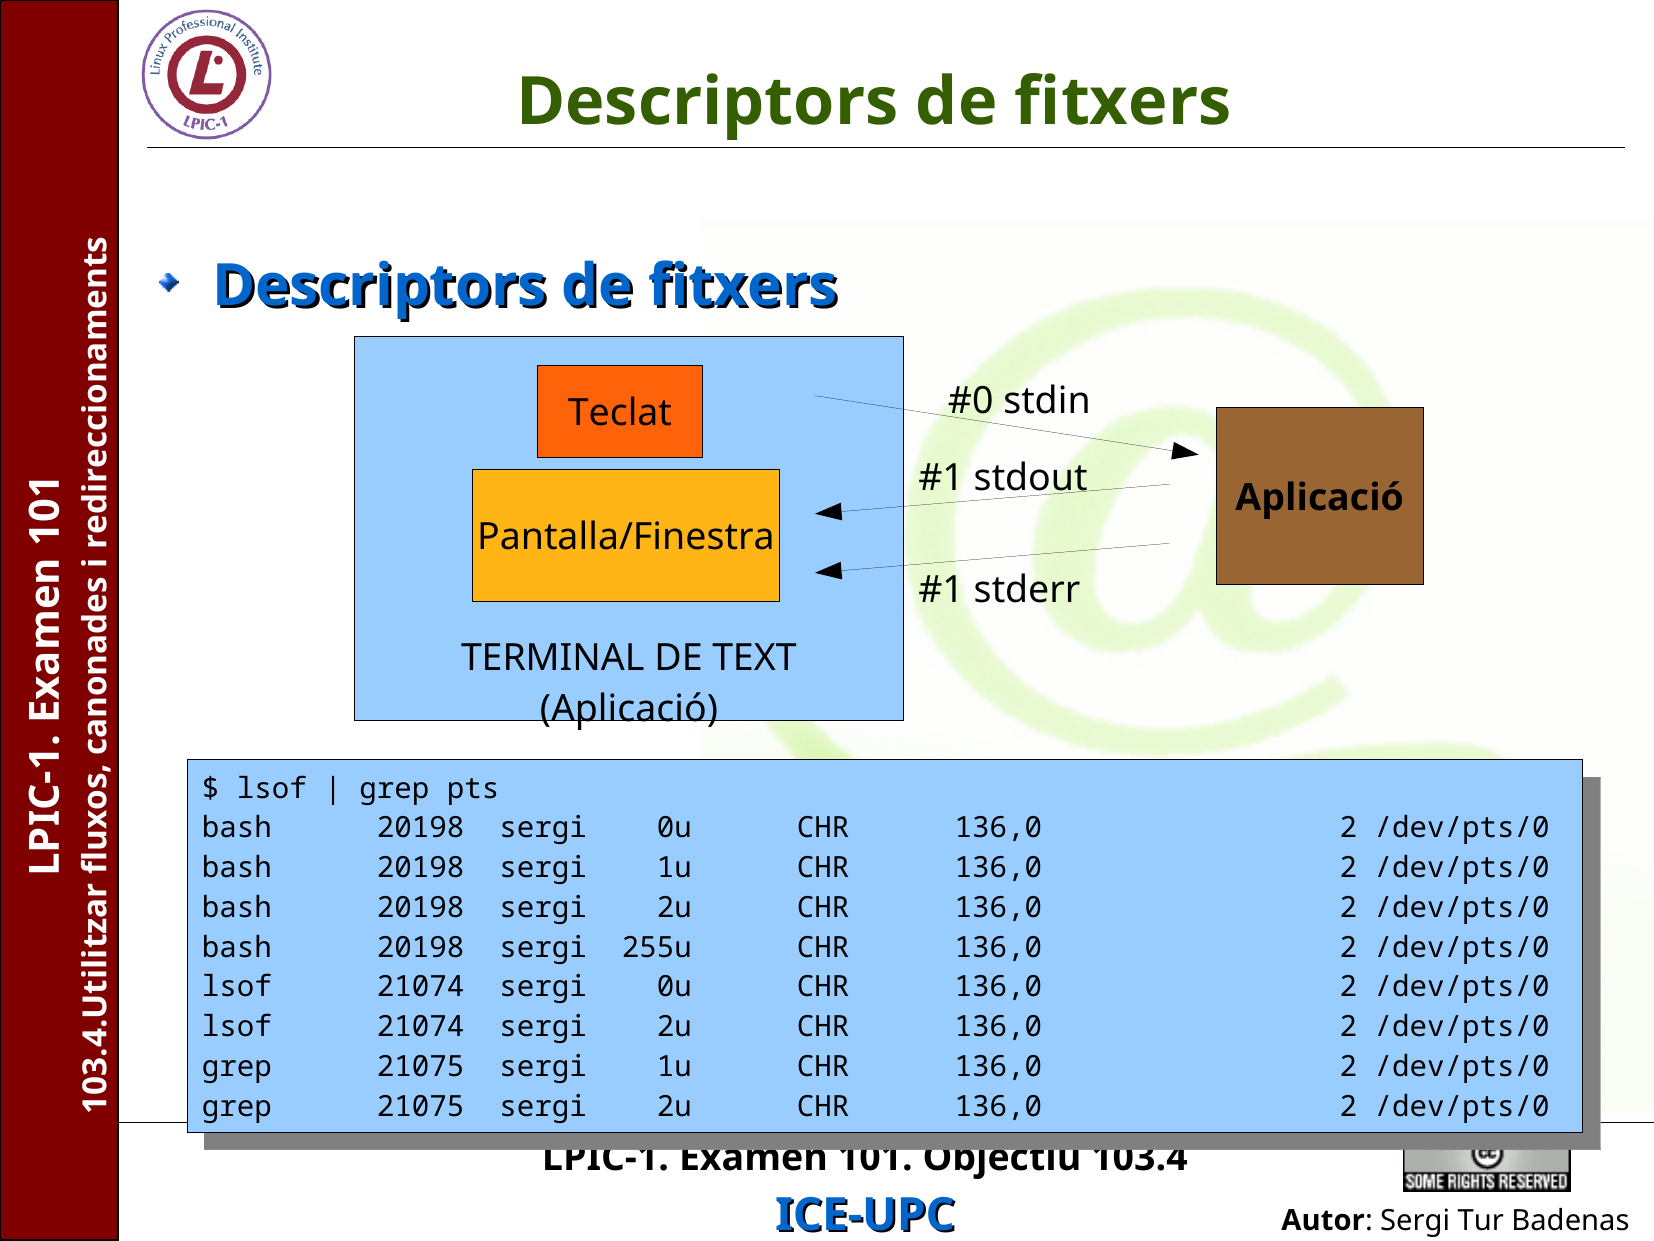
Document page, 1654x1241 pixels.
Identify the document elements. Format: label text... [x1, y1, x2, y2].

text_box Teclat [537, 365, 703, 458]
text_box #0 stdin [933, 366, 1094, 430]
text_box TERMINAL DE TEXT (Aplicació) [354, 336, 904, 721]
text_box Aplicació [1216, 407, 1424, 585]
picture [700, 217, 1654, 1113]
text_box Pantalla/Finestra [472, 469, 780, 602]
list Descriptors de fitxers [141, 242, 1630, 1093]
title Descriptors de fitxers [129, 49, 1619, 148]
picture [1403, 1150, 1571, 1192]
text_box #1 stdout [903, 442, 1088, 507]
text_box #1 stderr [903, 555, 1082, 619]
picture [135, 5, 277, 49]
text_box $ lsof | grep pts bash 20198 sergi 0u CHR 136,0 2 /dev/pts/0 bash 20198 sergi 1u CHR 136,0 2 /dev/pts/0 bash 20198 sergi 2u CHR 136,0 2 /dev/pts/0 bash 20198 sergi 255u CHR 136,0 2 /dev/pts/0 lsof 21074 sergi 0u CHR 136,0 2 /dev/pts/0 lsof 21074 sergi 2u CHR 136,0 2 /dev/pts/0 grep 21075 sergi 1u CHR 136,0 2 /dev/pts/0 grep 21075 sergi 2u CHR 136,0 2 /dev/pts/0 [187, 759, 1583, 1081]
